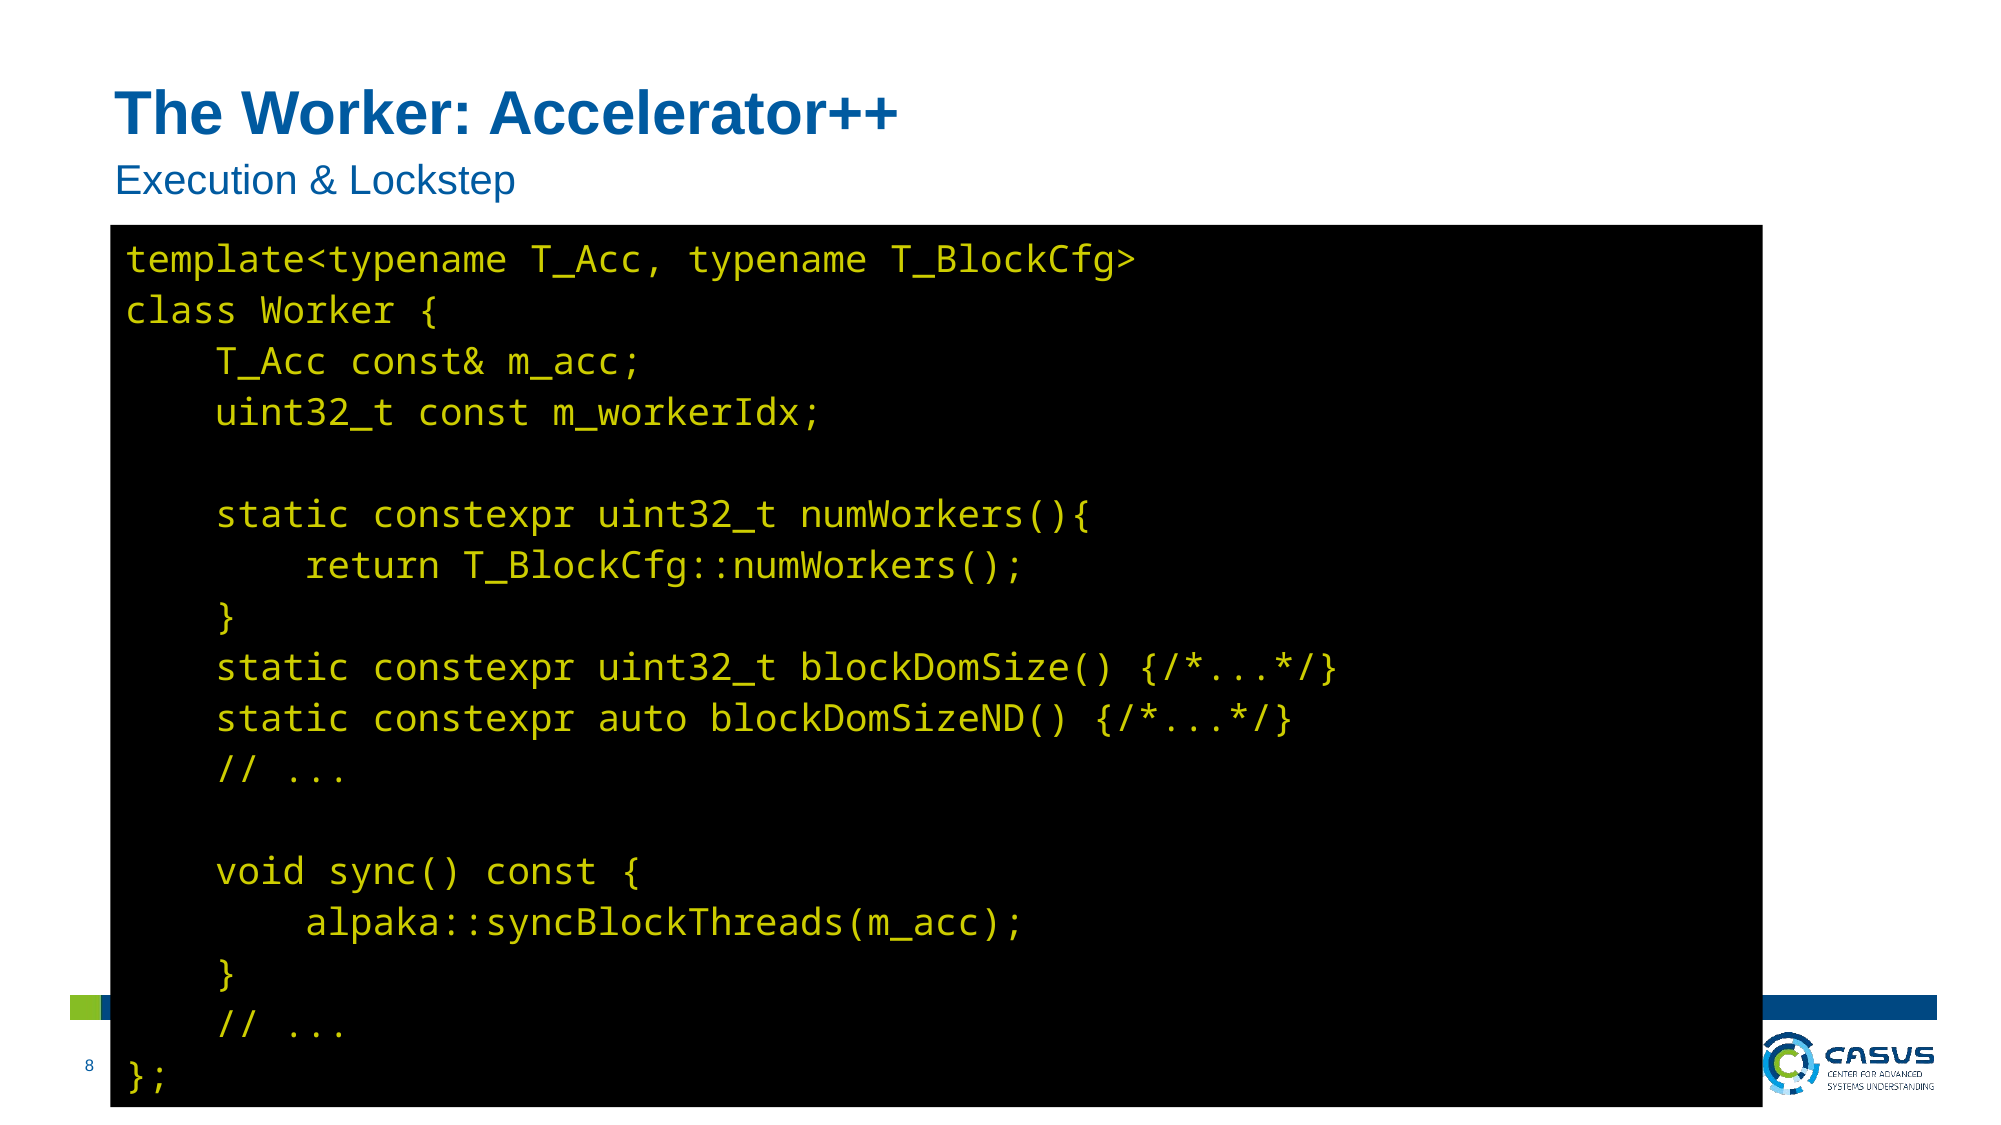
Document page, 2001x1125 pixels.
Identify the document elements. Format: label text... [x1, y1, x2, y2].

picture [1763, 995, 1937, 1020]
picture [1763, 1032, 1934, 1095]
text_box Execution & Lockstep [114, 152, 1267, 208]
title The Worker: Accelerator++ [114, 80, 1934, 148]
text_box template<typename T_Acc, typename T_BlockCfg> class Worker { T_Acc const& m_acc; uint32_t const m_workerIdx; static constexpr uint32_t numWorkers(){ return T_BlockCfg::numWorkers(); } static constexpr uint32_t blockDomSize() {/*...*/} static constexpr auto blockDomSizeND() {/*...*/} // ... void sync() const { alpaka::syncBlockThreads(m_acc); } // ... }; [110, 224, 1763, 901]
picture [104, 995, 110, 1020]
picture [70, 995, 101, 1020]
